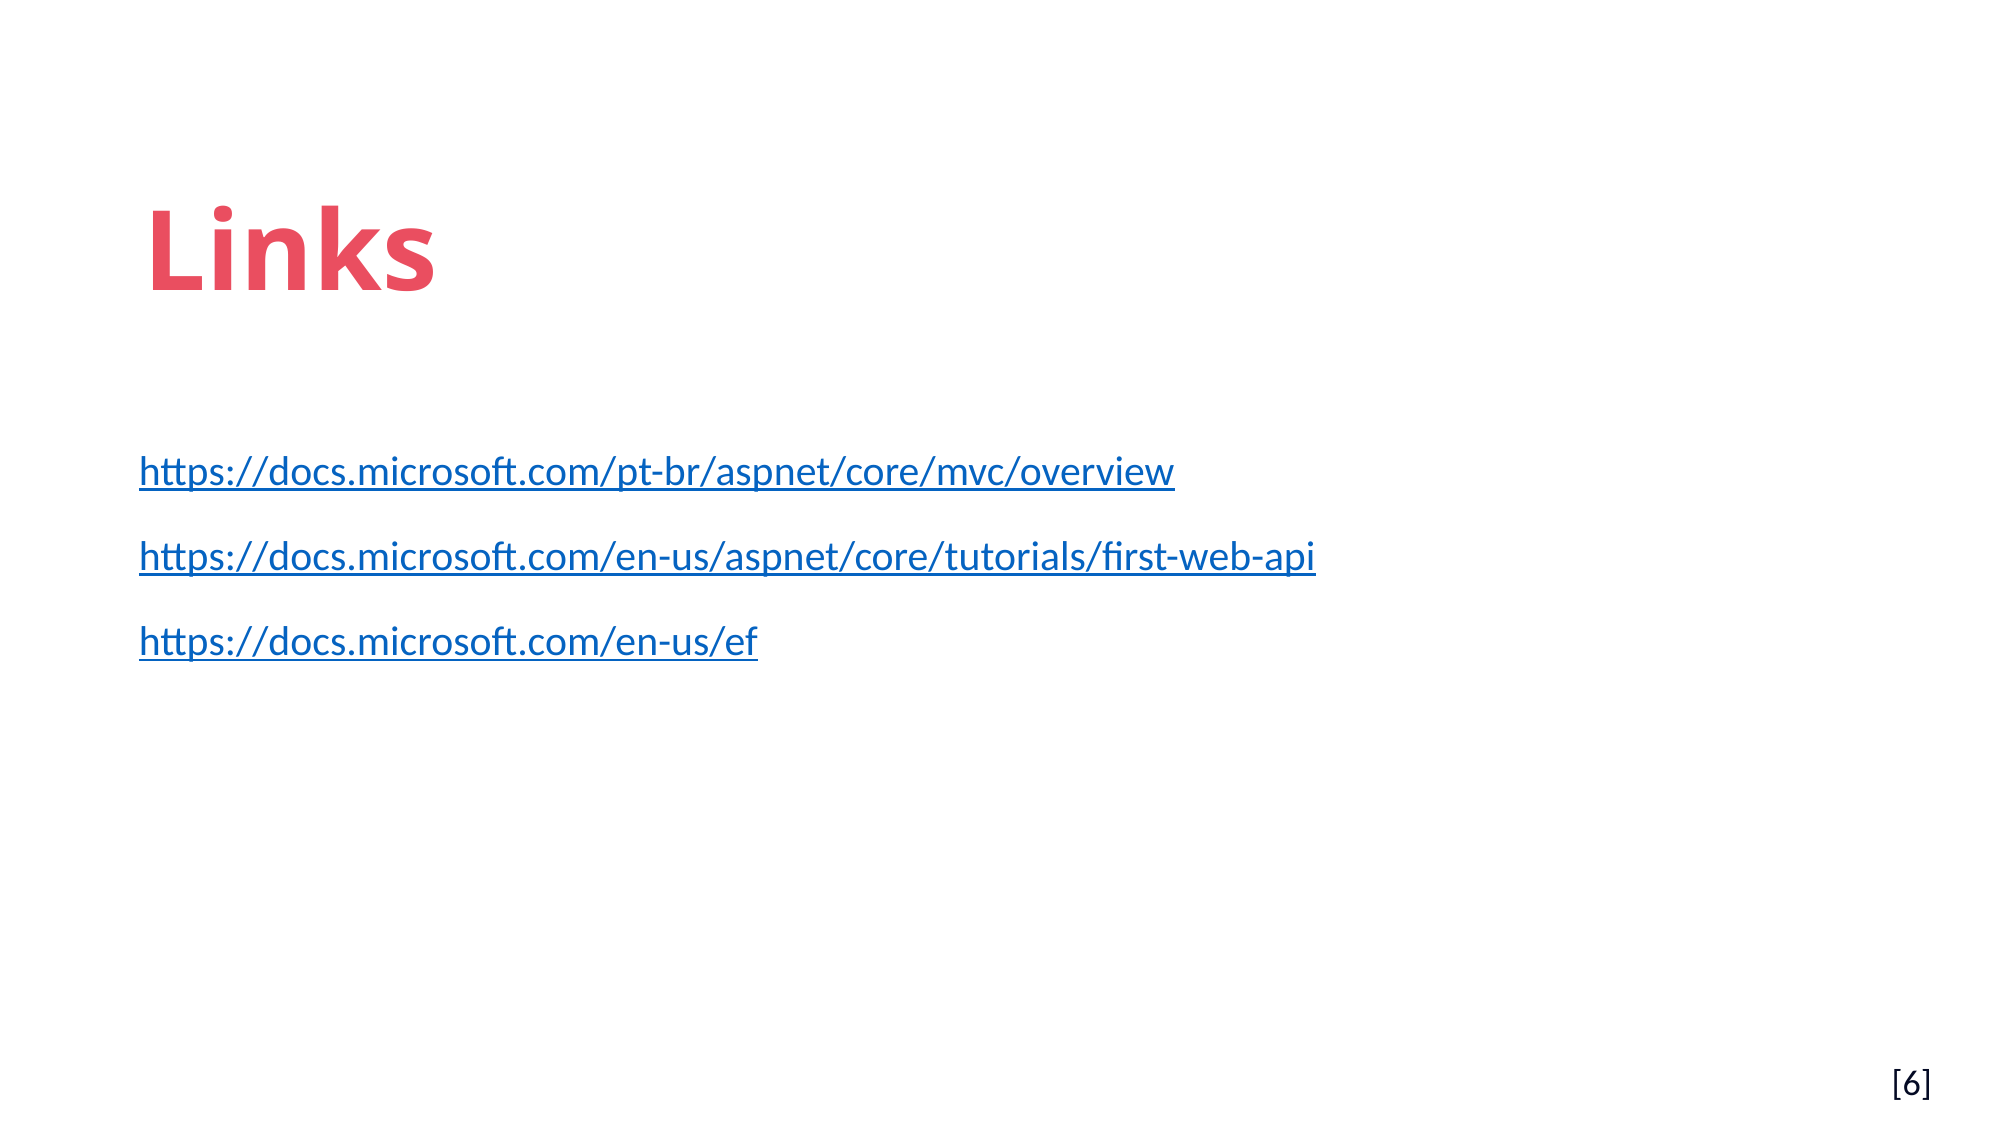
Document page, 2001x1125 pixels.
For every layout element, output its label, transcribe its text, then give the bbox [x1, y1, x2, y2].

slide_number [6] [1871, 1038, 1992, 1125]
text_box https://docs.microsoft.com/pt-br/aspnet/core/mvc/overview https://docs.microsoft.com/en-us/aspnet/core/tutorials/first-web-api https://docs.microsoft.com/en-us/ef [118, 416, 1883, 890]
text_box Links [123, 139, 1878, 324]
